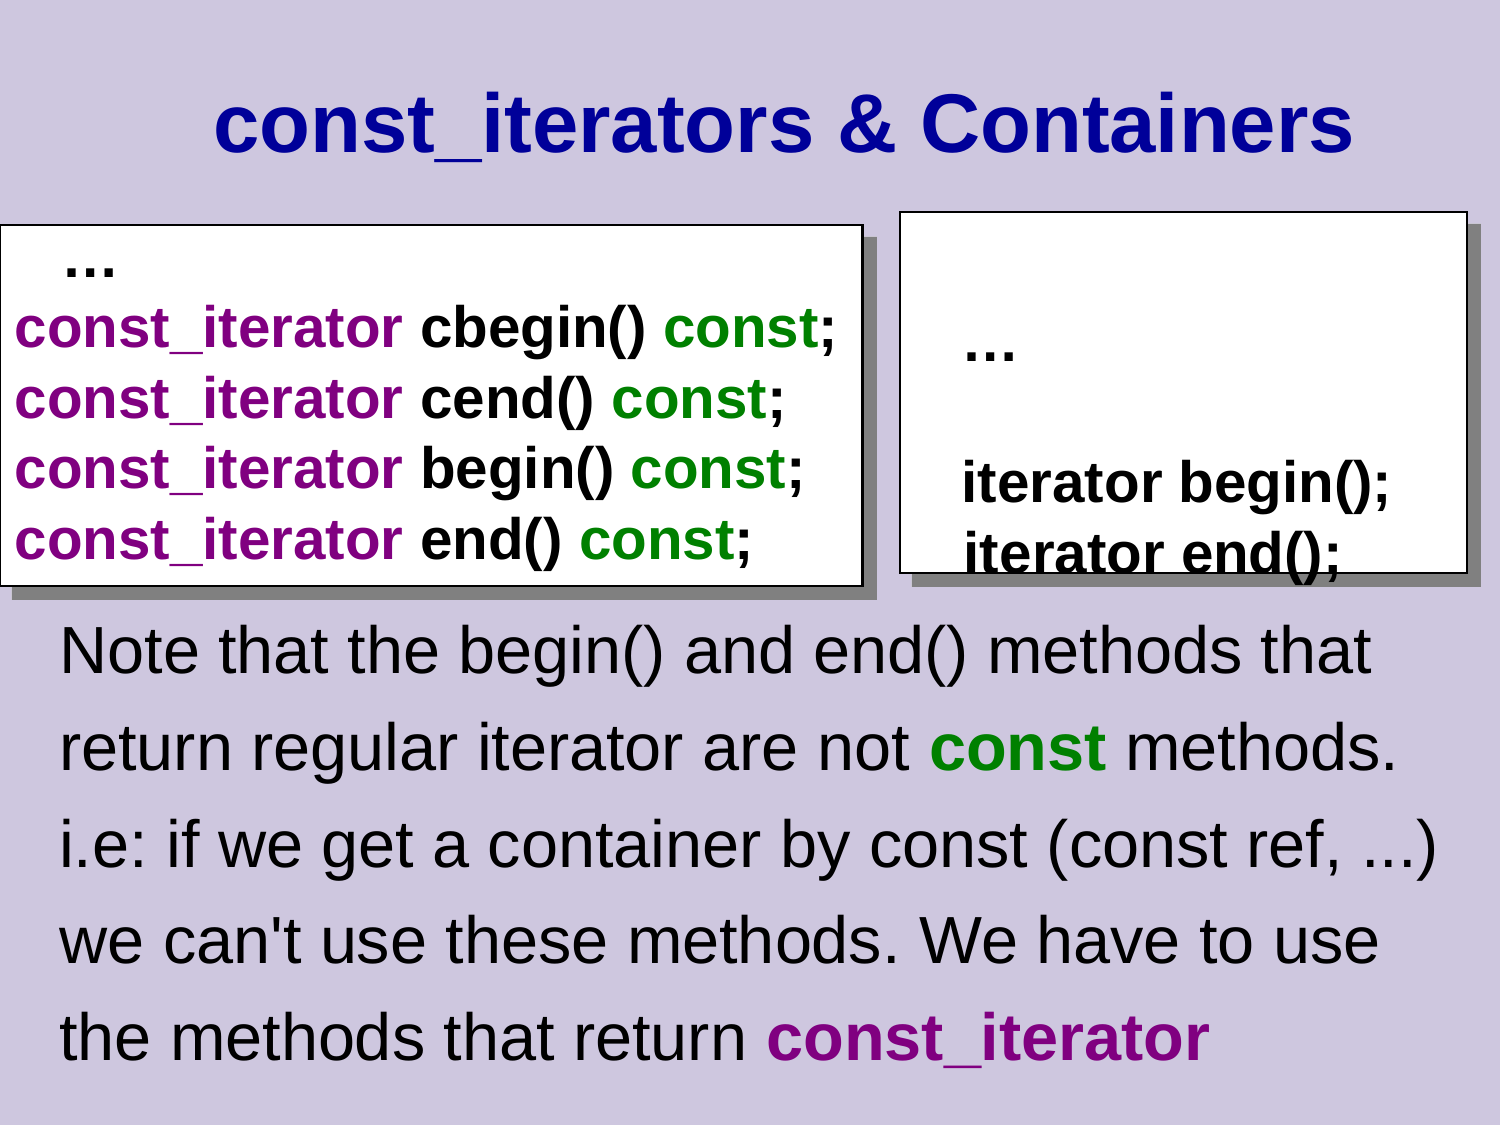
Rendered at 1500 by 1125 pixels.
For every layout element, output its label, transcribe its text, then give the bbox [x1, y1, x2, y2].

text_box [899, 212, 1468, 574]
list … iterator begin(); iterator end(); [900, 225, 1500, 600]
list Note that the begin() and end() methods that return regular iterator are not const methods. i.e: if we get a container by const (const ref, ...) we can't use these methods. We have to use the methods that return const_iterator [44, 600, 1500, 1125]
list … const_iterator cbegin() const; const_iterator cend() const; const_iterator begin() const; const_iterator end() const; [0, 225, 900, 878]
title const_iterators & Containers [198, 17, 1468, 220]
